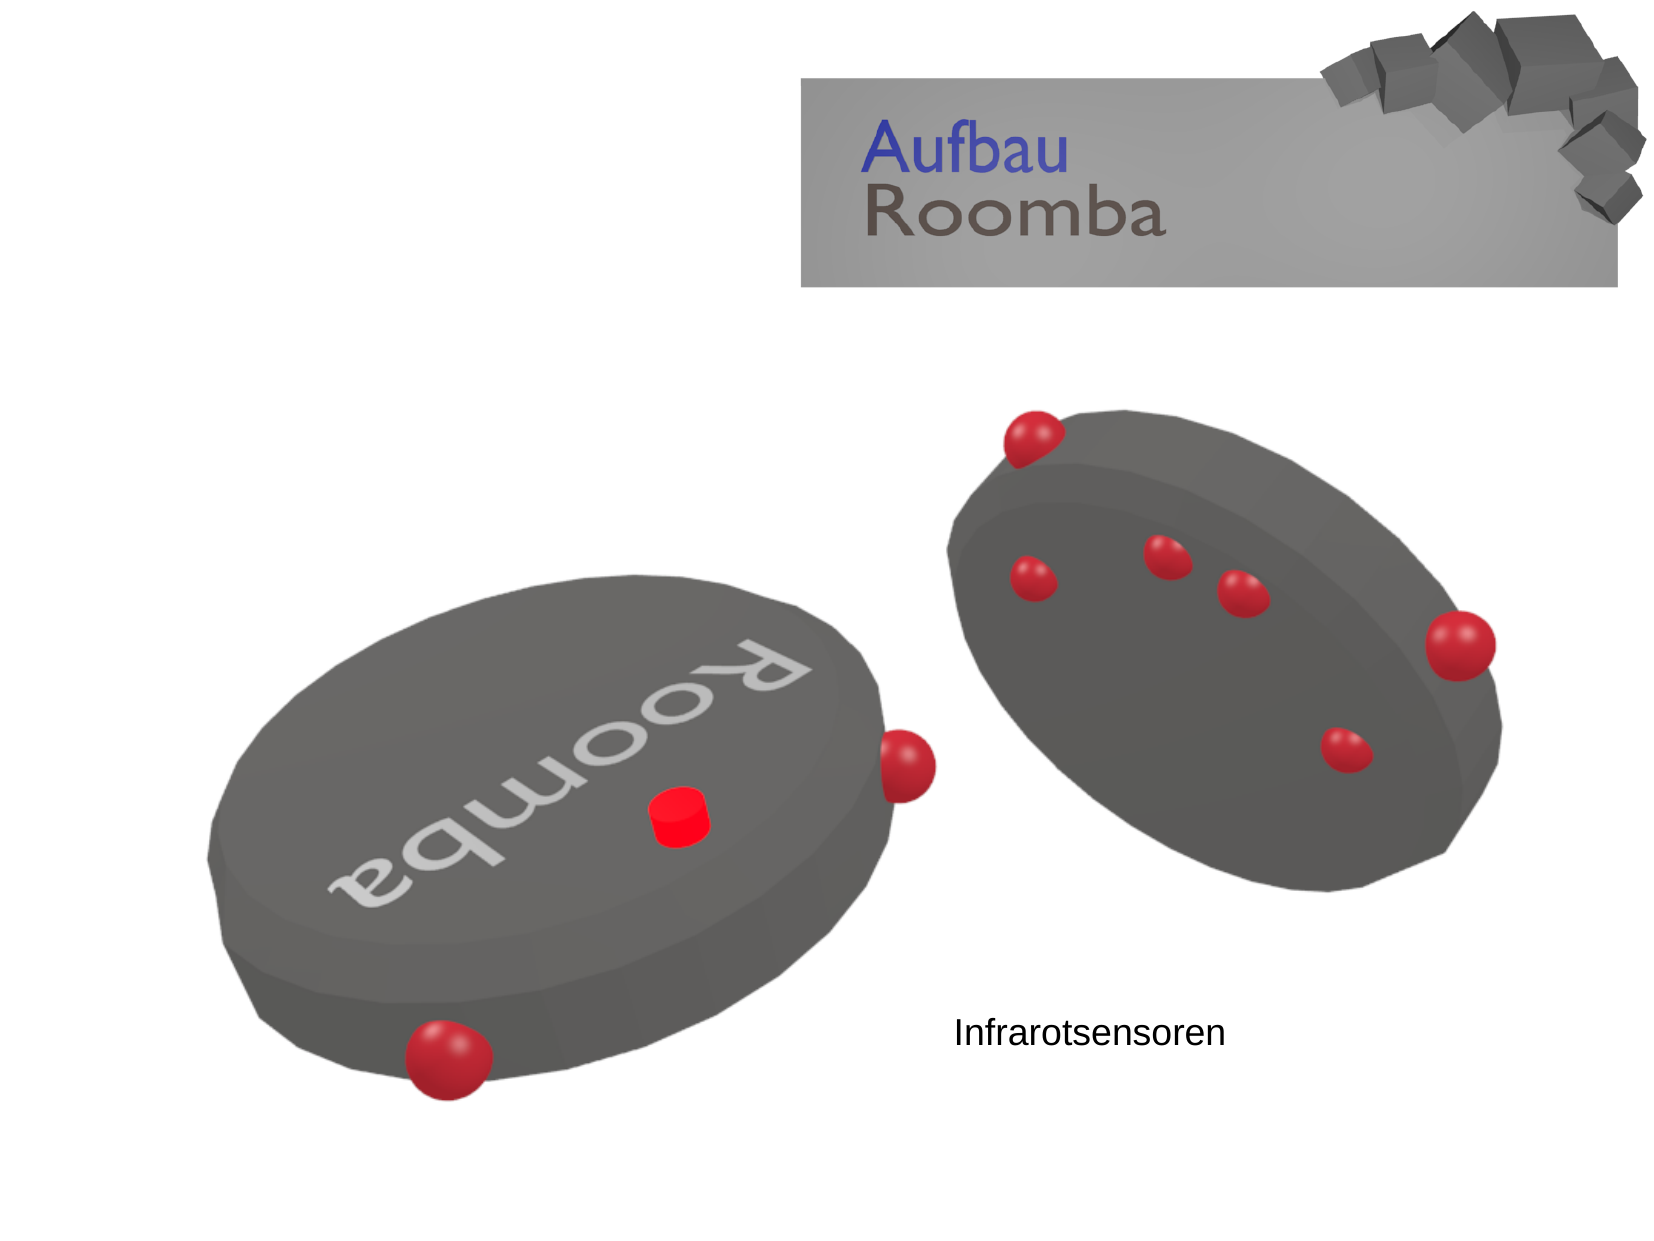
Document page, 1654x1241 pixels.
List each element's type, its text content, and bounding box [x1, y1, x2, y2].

text_box Infrarotsensoren [938, 1003, 1242, 1061]
picture [88, 0, 1654, 1156]
